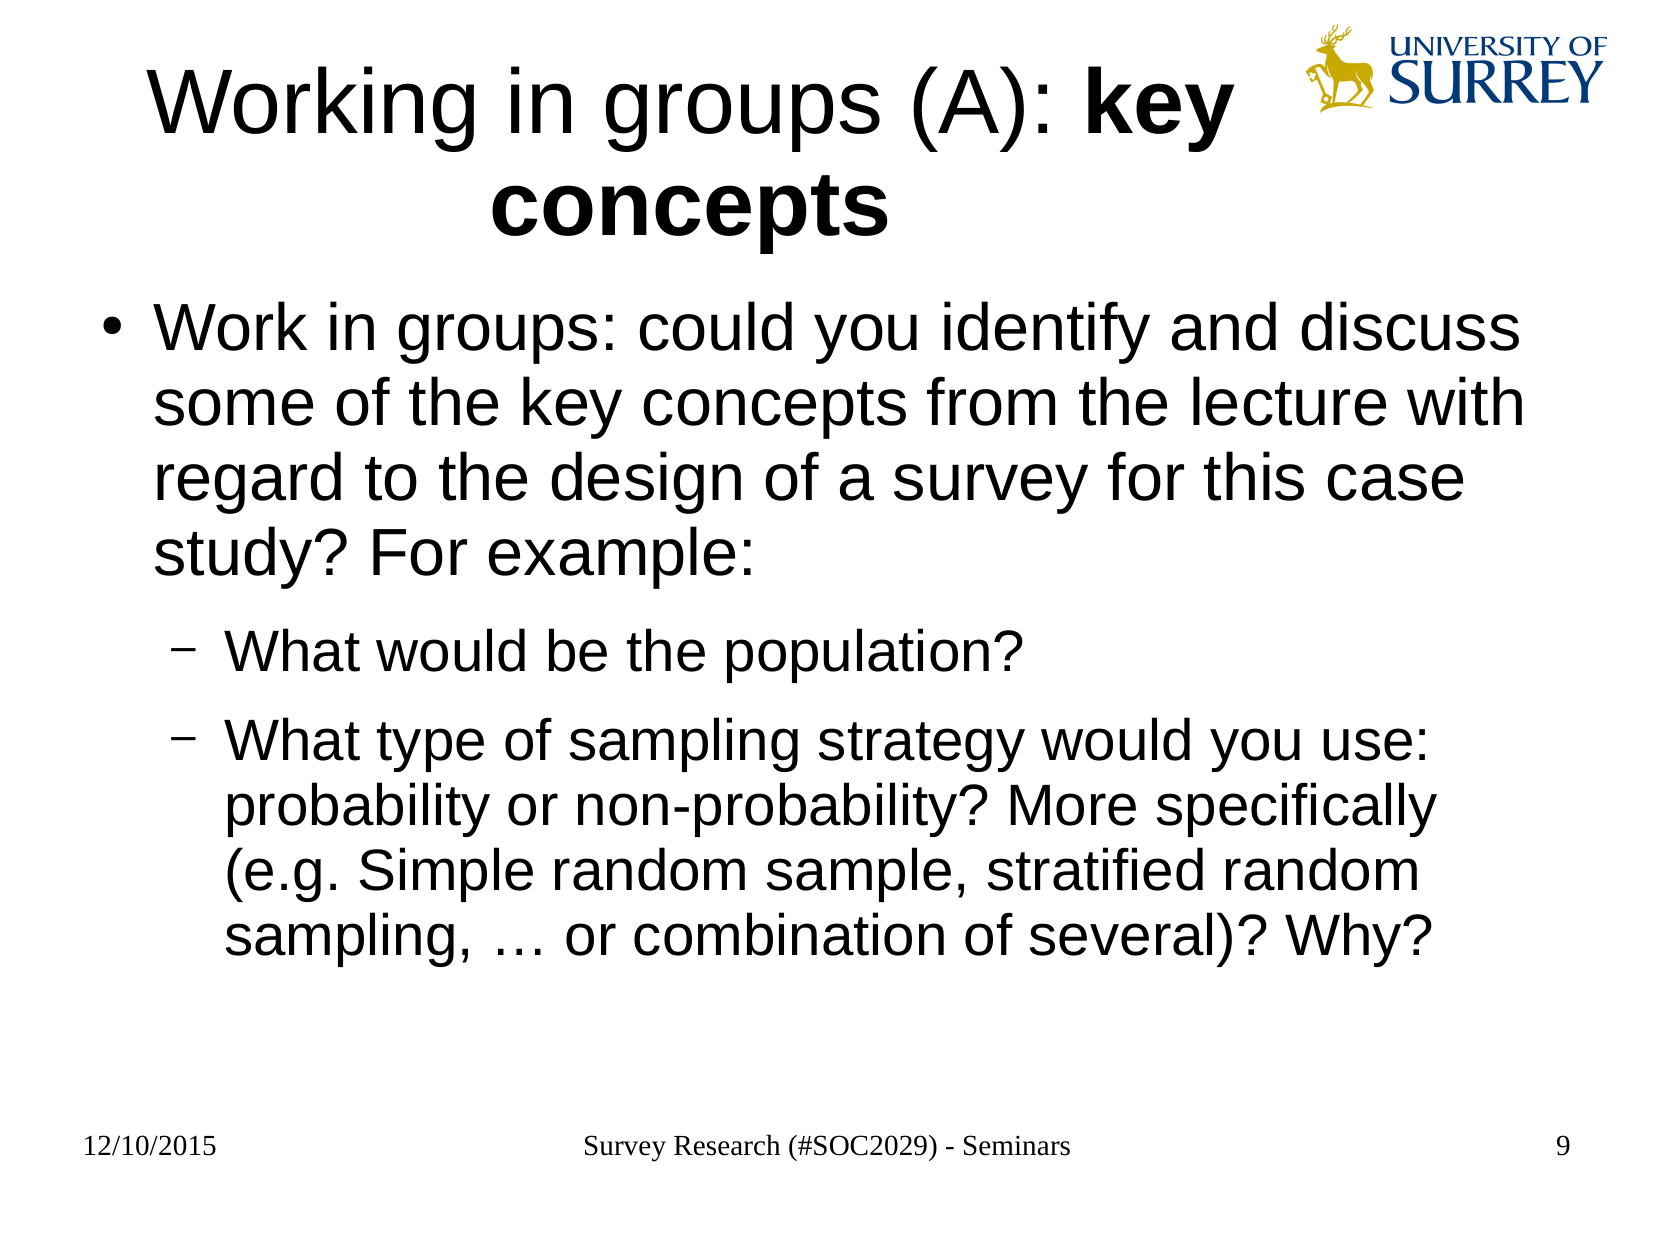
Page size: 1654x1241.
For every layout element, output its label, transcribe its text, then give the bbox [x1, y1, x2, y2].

title Working in groups (A): key concepts [82, 49, 1300, 257]
picture [1306, 23, 1607, 113]
list Work in groups: could you identify and discuss some of the key concepts from the lecture with regard to the design of a survey for this case study? For example: What would be the population? What type of sampling strategy would you use: probability or non-probability? More specifically (e.g. Simple random sample, stratified random sampling, … or combination of several)? Why? [82, 290, 1571, 1010]
